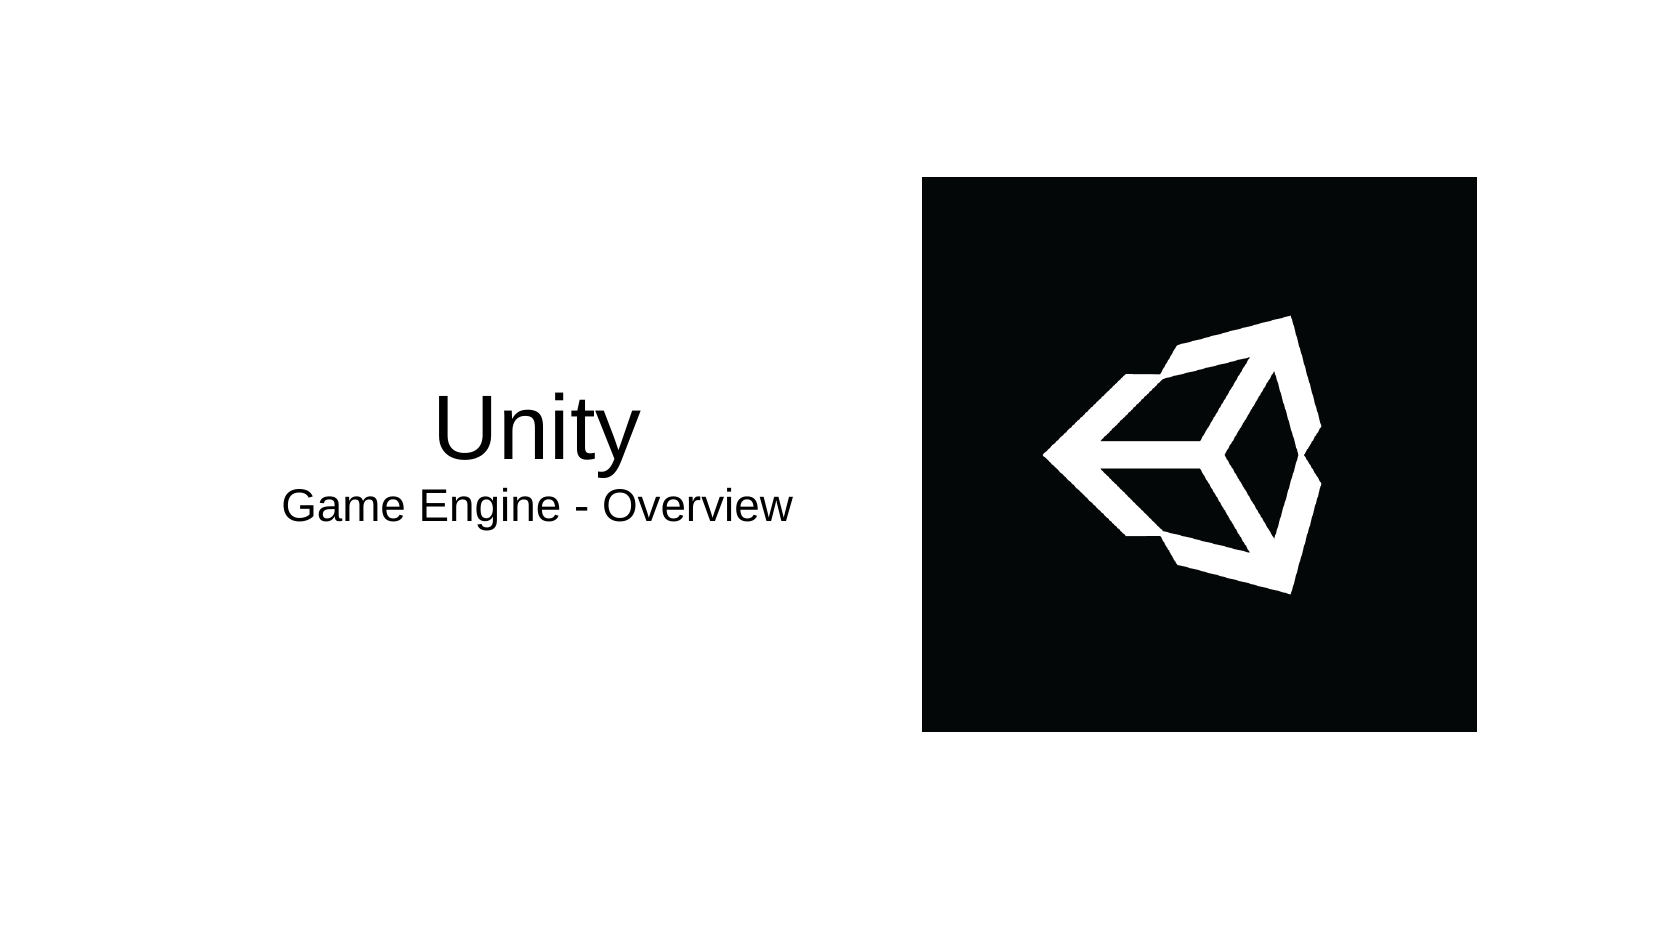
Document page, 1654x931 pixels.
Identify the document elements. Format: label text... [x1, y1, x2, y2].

title Unity Game Engine - Overview [0, 376, 922, 532]
picture [922, 177, 1477, 732]
